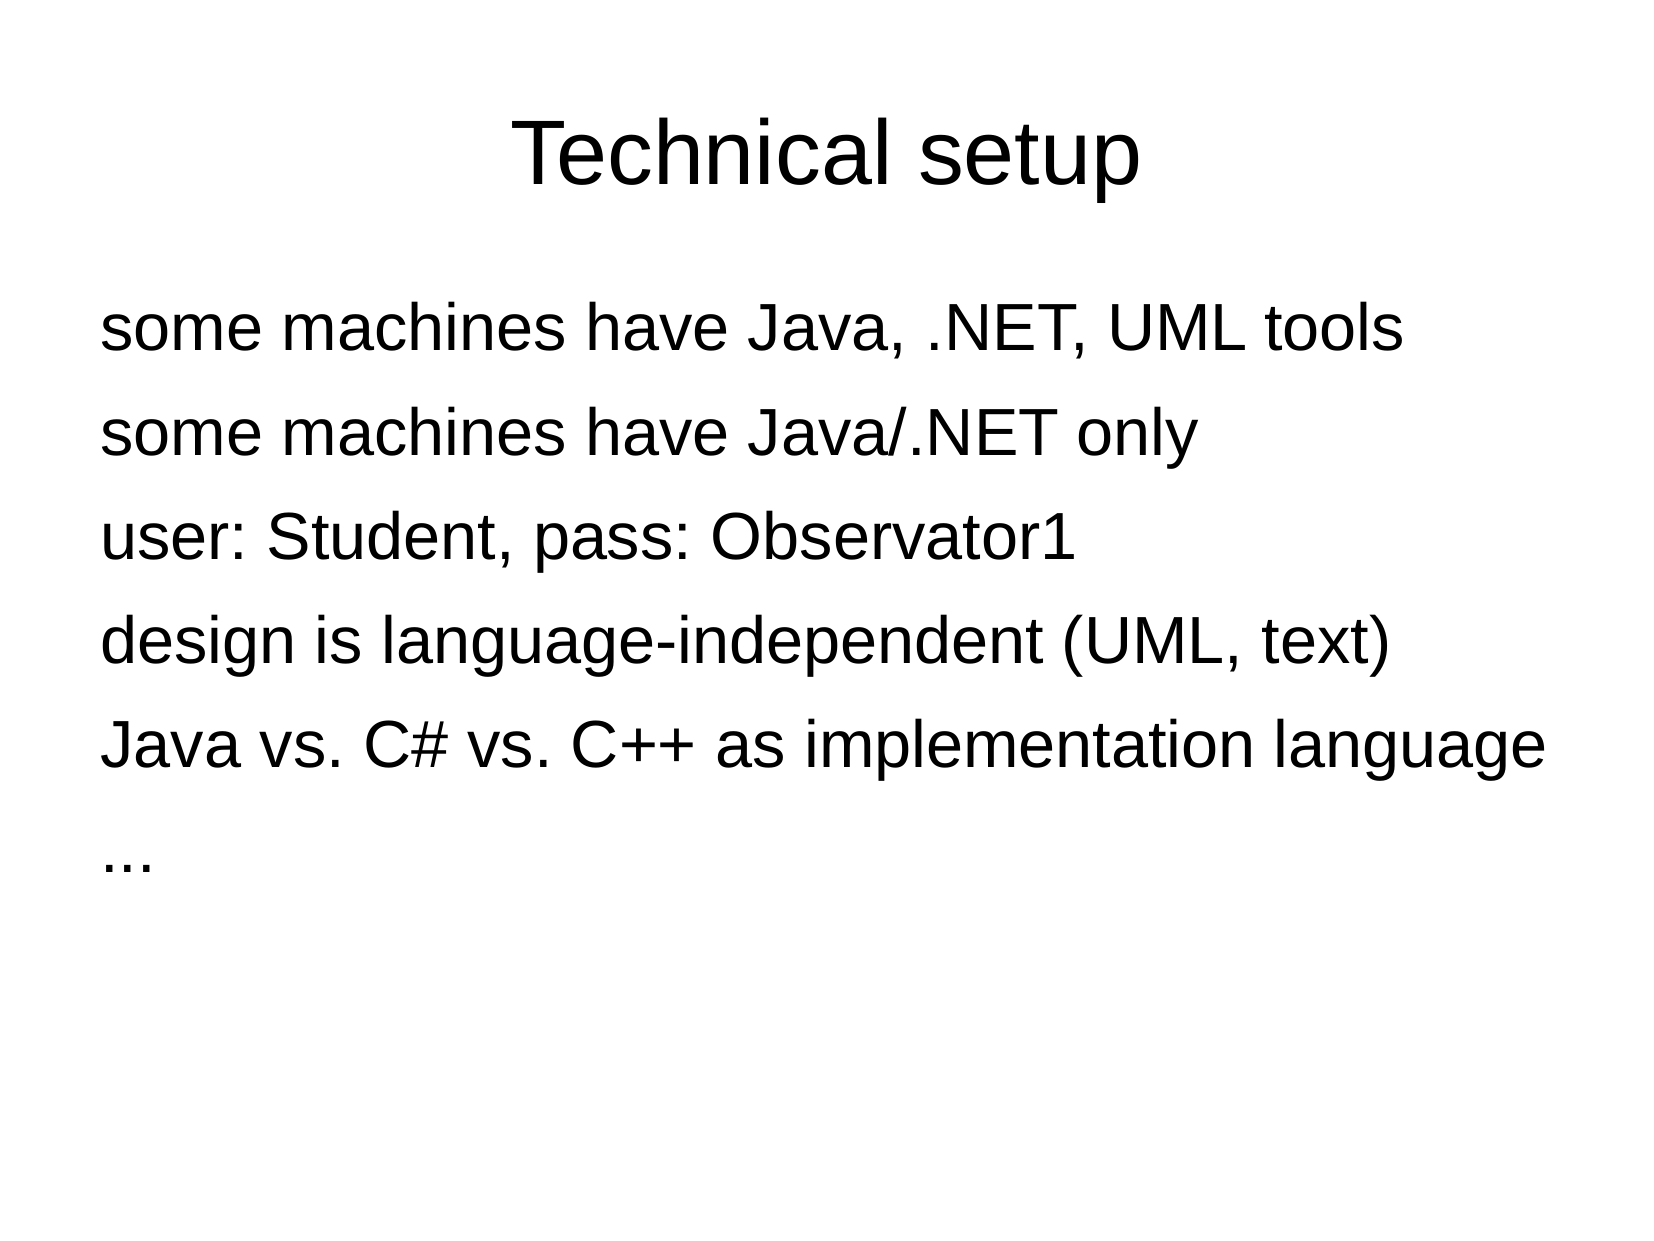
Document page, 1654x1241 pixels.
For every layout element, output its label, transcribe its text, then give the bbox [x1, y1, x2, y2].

list some machines have Java, .NET, UML tools some machines have Java/.NET only user: Student, pass: Observator1 design is language-independent (UML, text) Java vs. C# vs. C++ as implementation language ... [82, 290, 1571, 1094]
title Technical setup [82, 56, 1571, 250]
